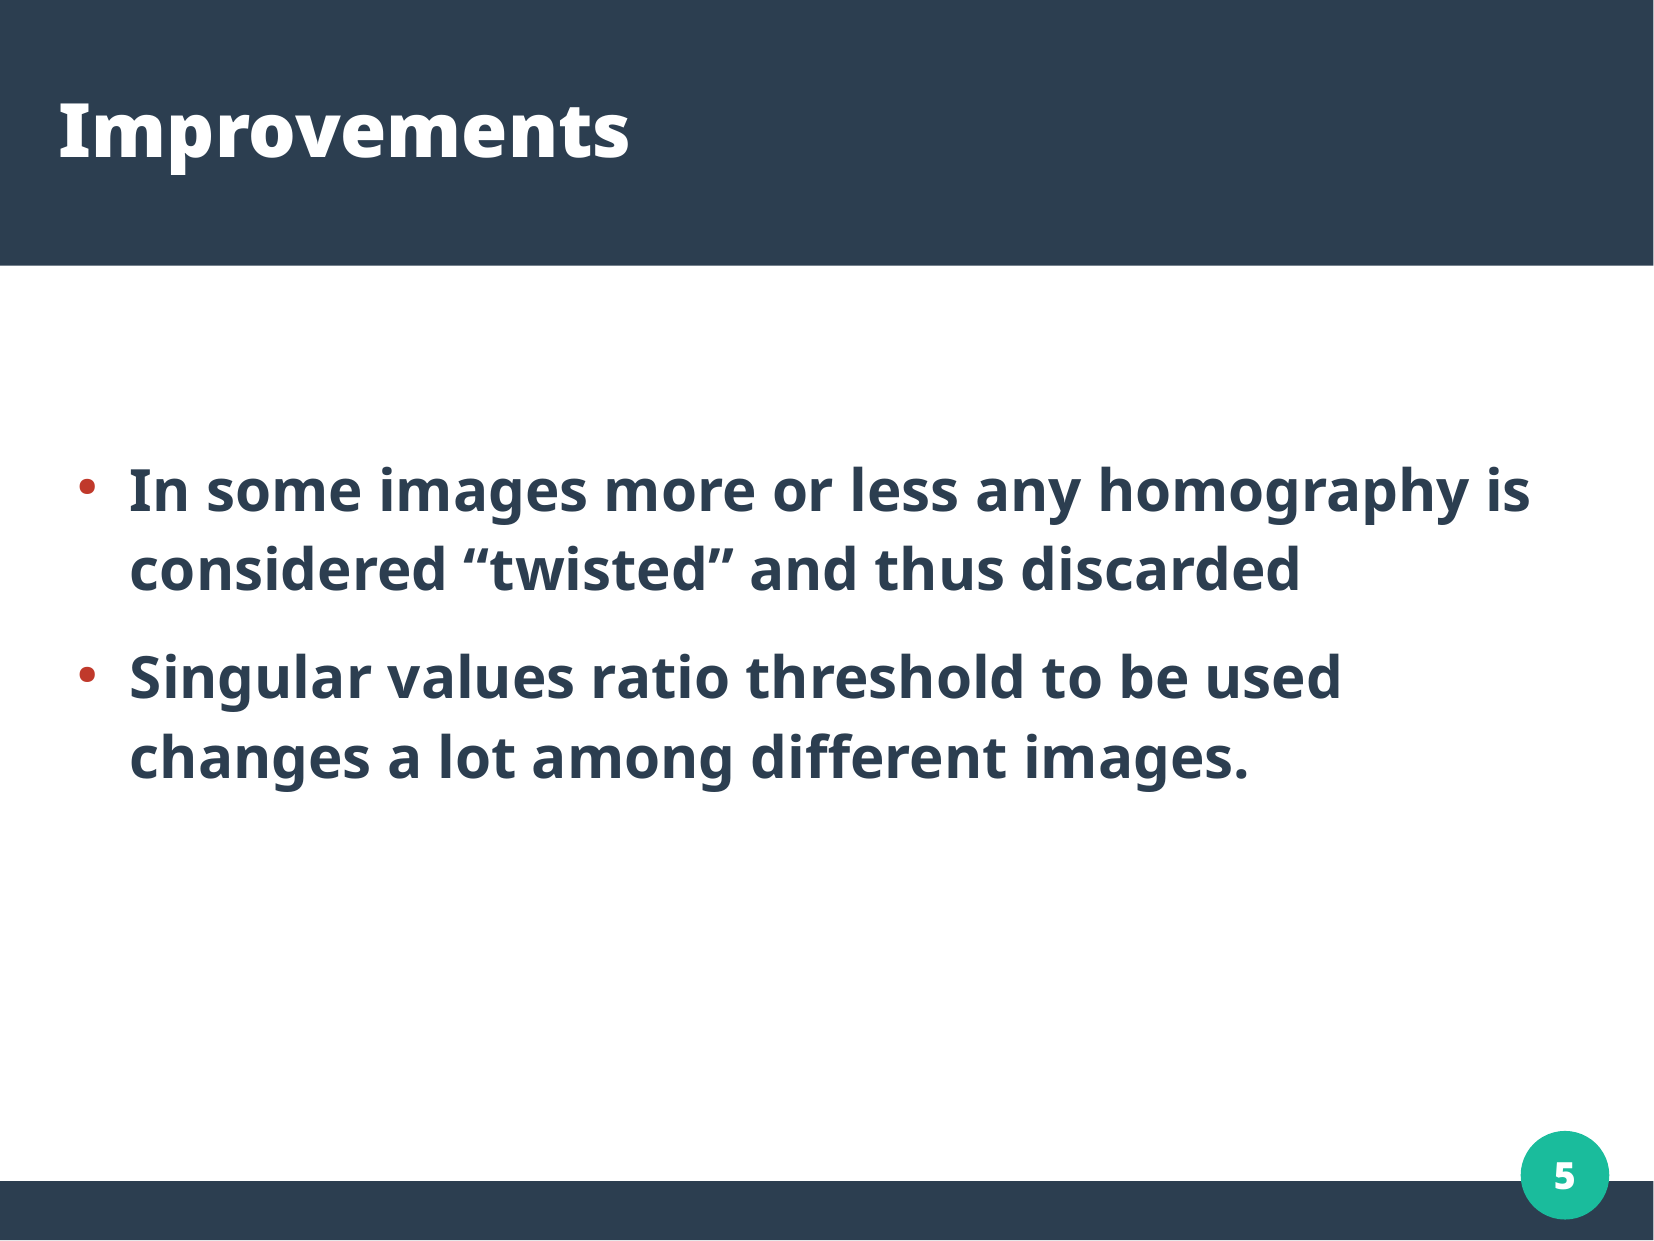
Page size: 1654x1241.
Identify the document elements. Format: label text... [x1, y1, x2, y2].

title Improvements [59, 49, 1595, 207]
list In some images more or less any homography is considered “twisted” and thus discarded Singular values ratio threshold to be used changes a lot among different images. [59, 448, 1595, 833]
